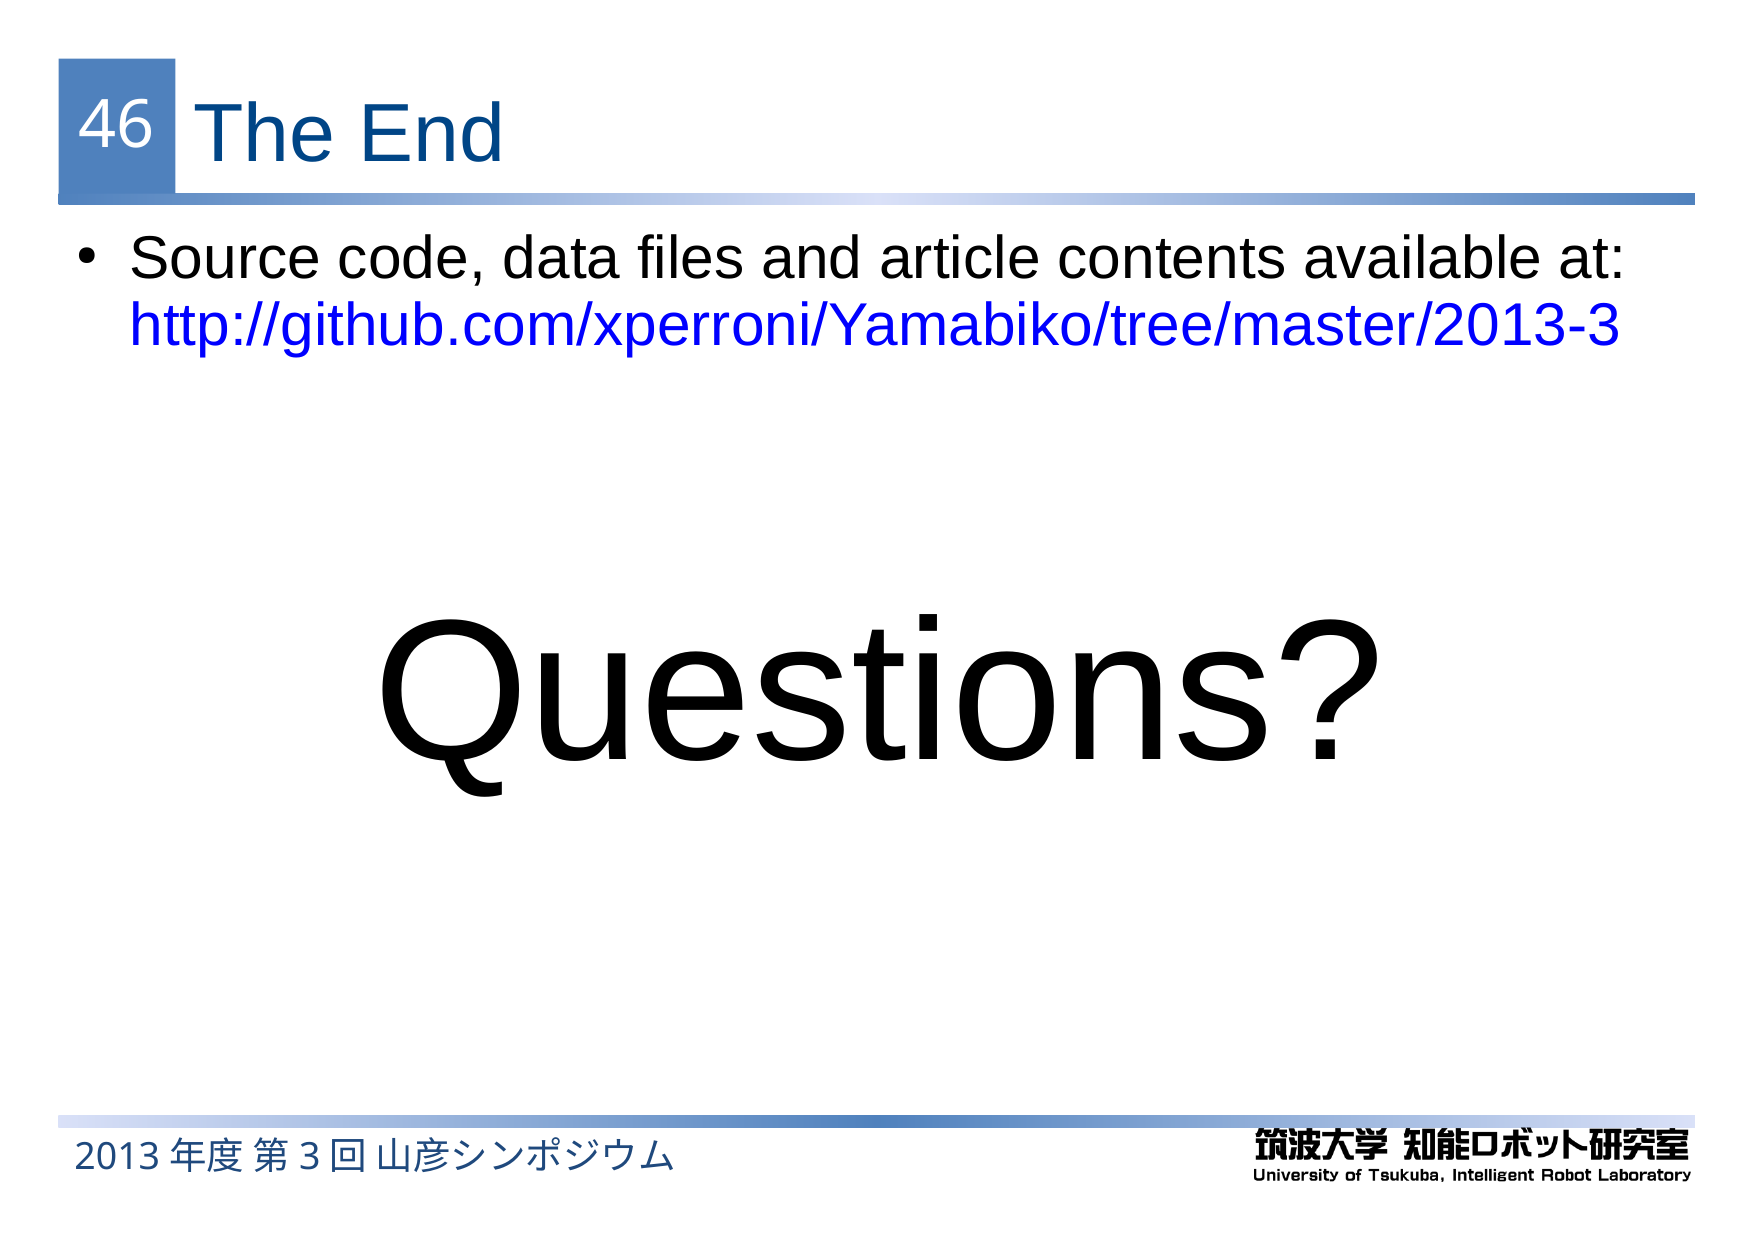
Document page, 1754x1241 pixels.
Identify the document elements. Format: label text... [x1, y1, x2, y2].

title The End [193, 61, 1651, 205]
text_box Questions? [58, 471, 1701, 909]
picture [1252, 1127, 1691, 1182]
list Source code, data files and article contents available at: http://github.com/xperroni/Yamabiko/tree/master/2013-3 [58, 223, 1696, 471]
